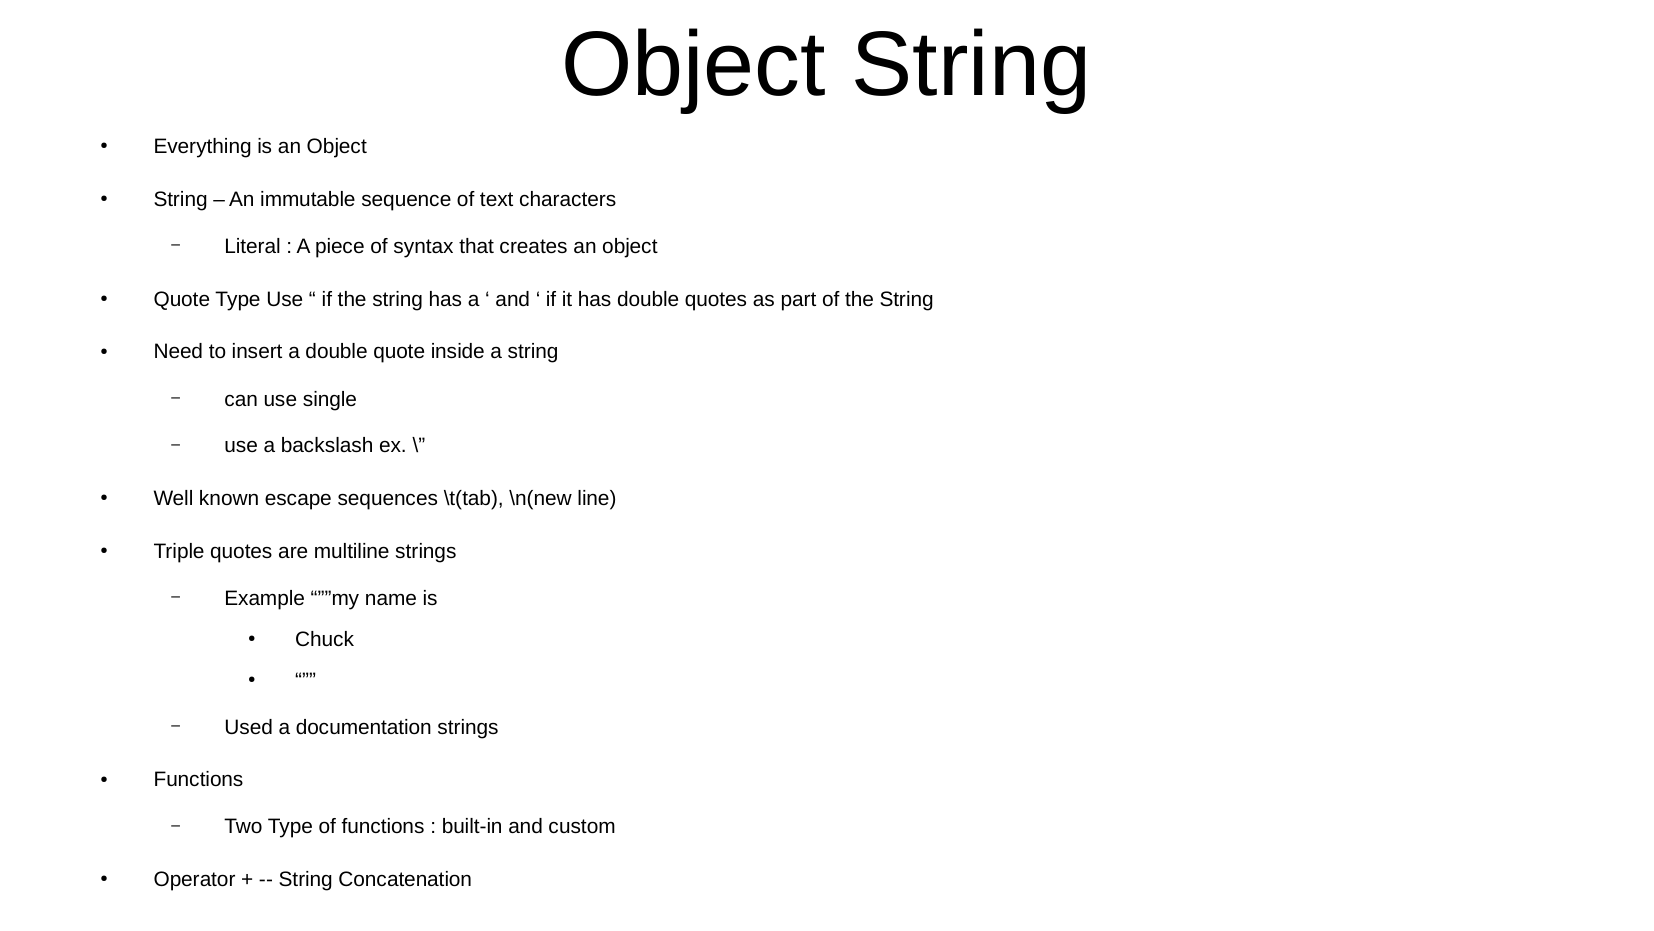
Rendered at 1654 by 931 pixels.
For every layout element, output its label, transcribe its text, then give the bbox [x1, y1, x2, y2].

title Object String [82, 12, 1571, 135]
list Everything is an Object String – An immutable sequence of text characters Literal : A piece of syntax that creates an object Quote Type Use “ if the string has a ‘ and ‘ if it has double quotes as part of the String Need to insert a double quote inside a string can use single use a backslash ex. \” Well known escape sequences \t(tab), \n(new line) Triple quotes are multiline strings Example “””my name is Chuck “”” Used a documentation strings Functions Two Type of functions : built-in and custom Operator + -- String Concatenation [82, 135, 1576, 901]
